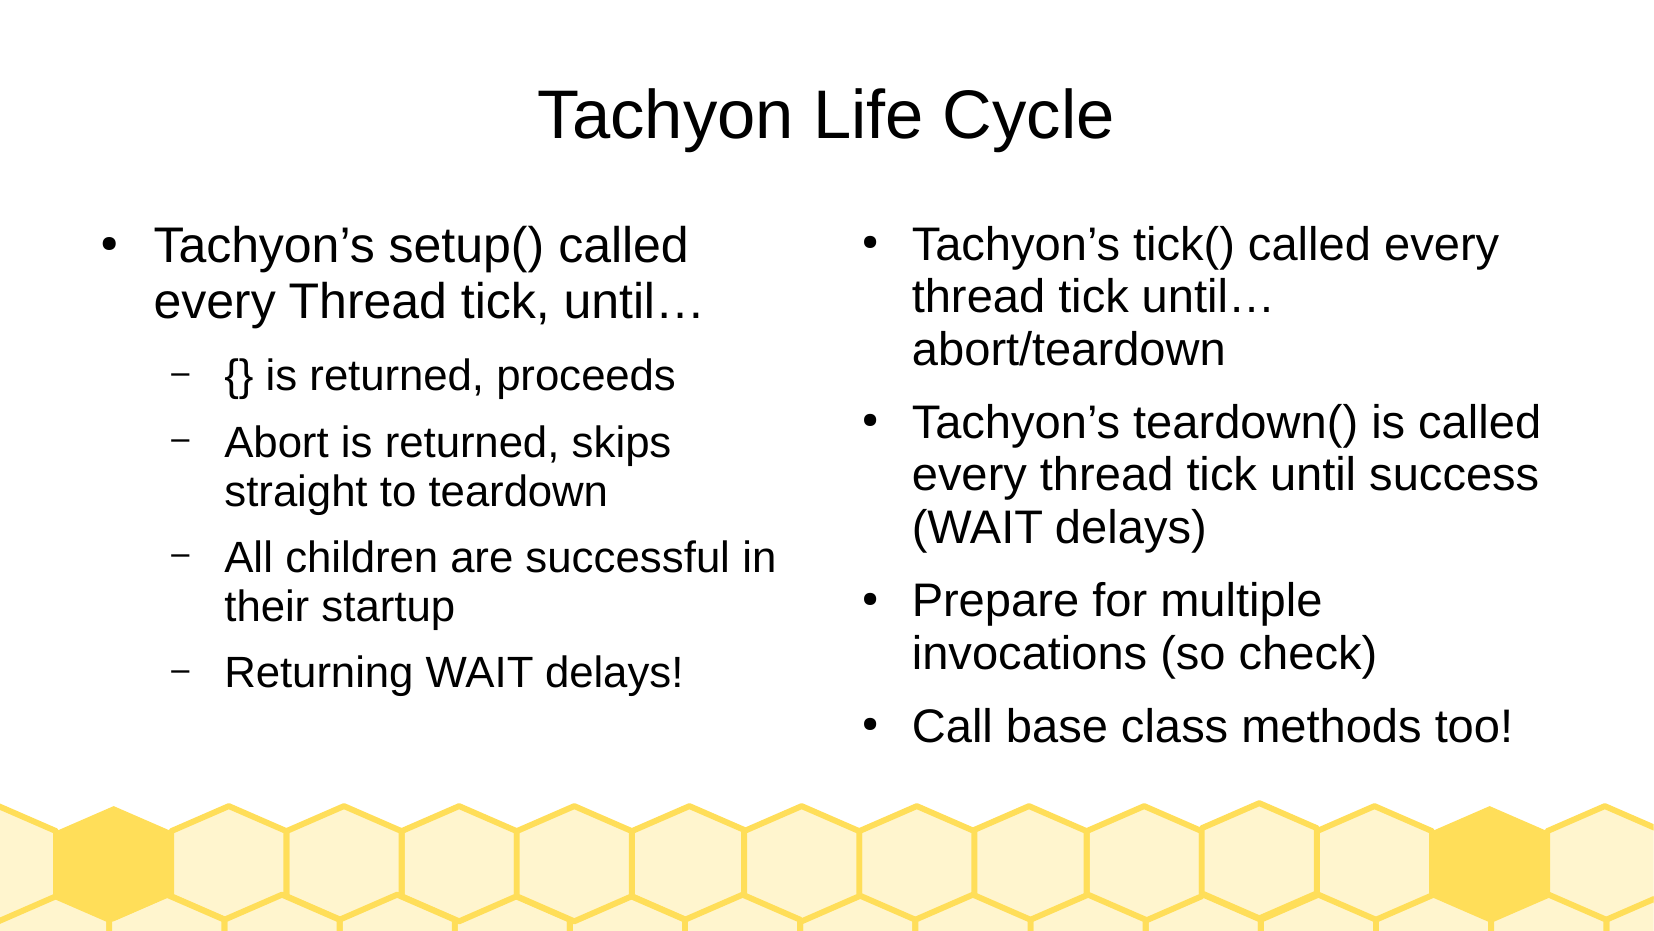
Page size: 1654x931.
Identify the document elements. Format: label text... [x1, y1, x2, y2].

list Tachyon’s tick() called every thread tick until… abort/teardown Tachyon’s teardown() is called every thread tick until success (WAIT delays) Prepare for multiple invocations (so check) Call base class methods too! [845, 217, 1572, 758]
title Tachyon Life Cycle [82, 37, 1571, 193]
list Tachyon’s setup() called every Thread tick, until… {} is returned, proceeds Abort is returned, skips straight to teardown All children are successful in their startup Returning WAIT delays! [82, 217, 809, 758]
